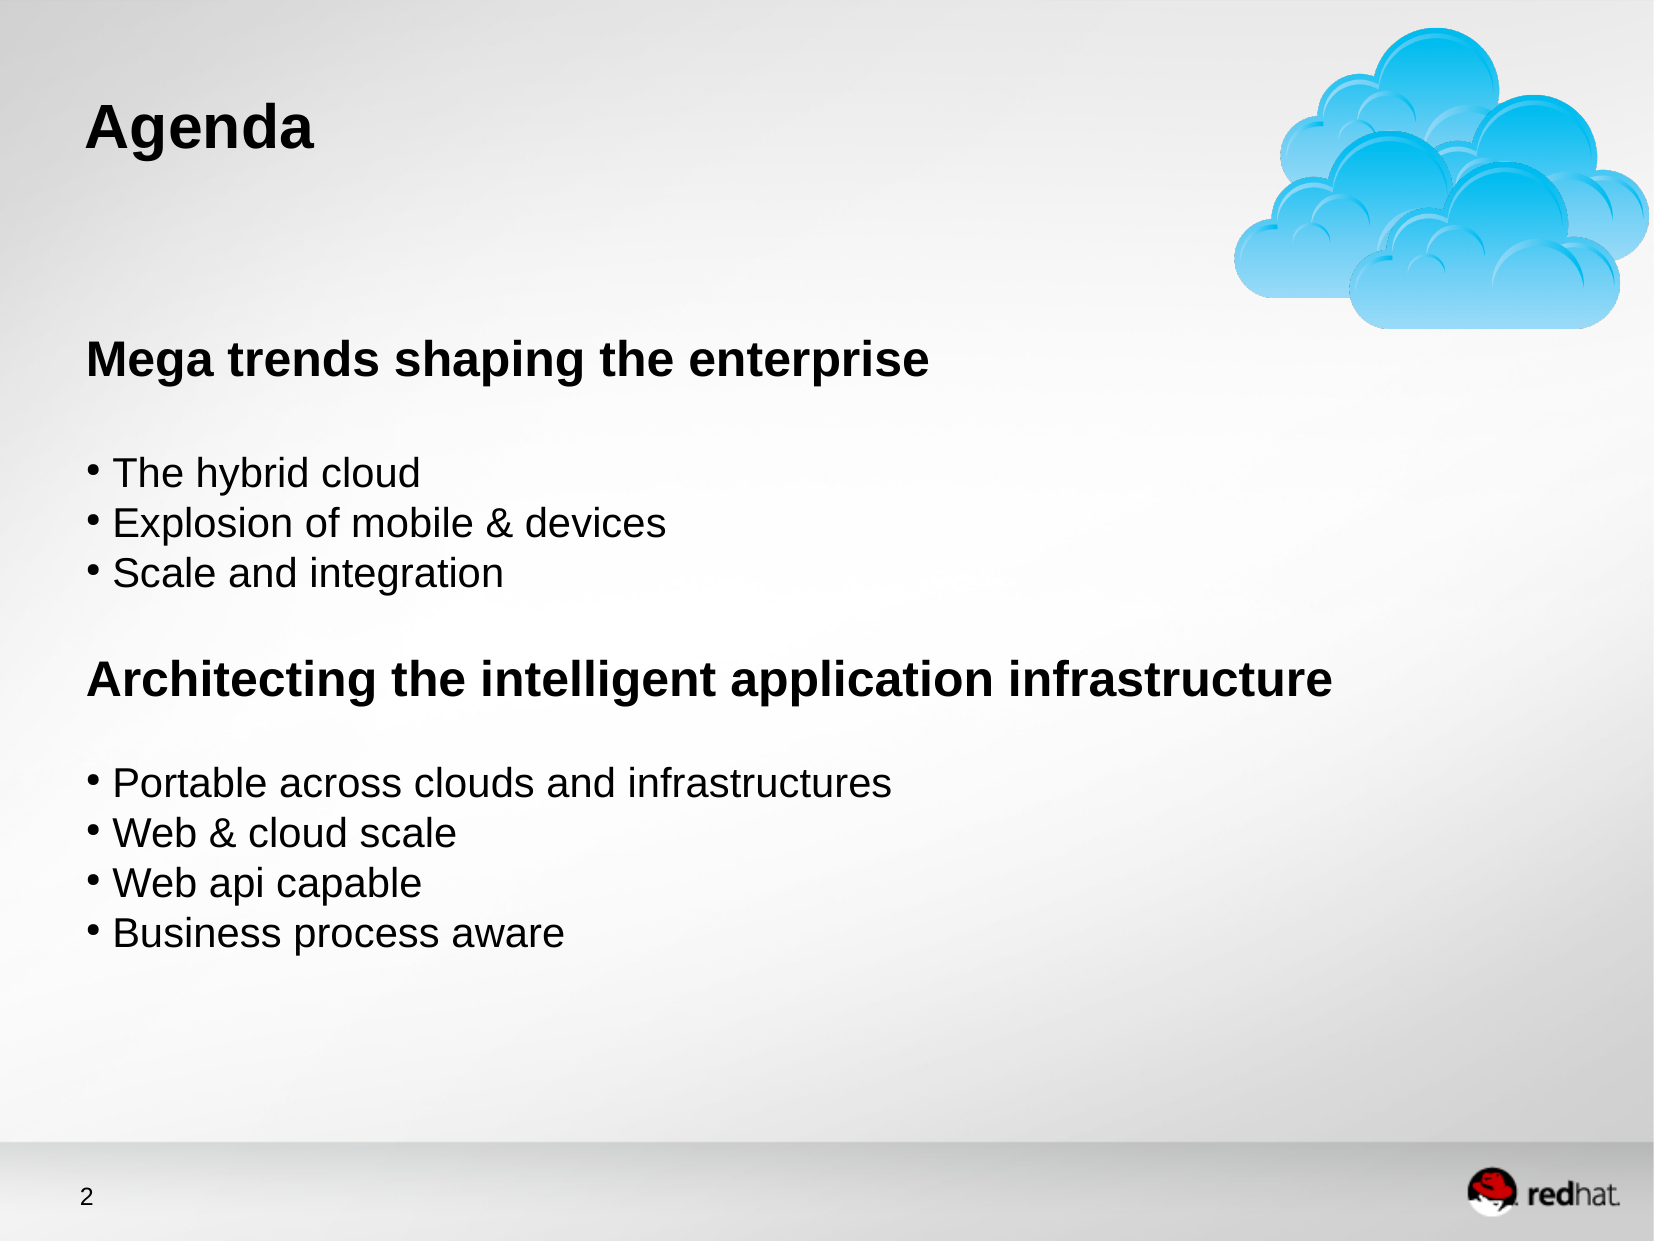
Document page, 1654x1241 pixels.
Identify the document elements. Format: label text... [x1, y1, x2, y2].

text_box <number> [65, 1172, 452, 1239]
text_box Mega trends shaping the enterprise The hybrid cloud Explosion of mobile & devices Scale and integration Architecting the intelligent application infrastructure Portable across clouds and infrastructures Web & cloud scale Web api capable Business process aware [85, 322, 1561, 420]
text_box Agenda [84, 77, 1601, 174]
picture [0, 0, 1654, 1241]
